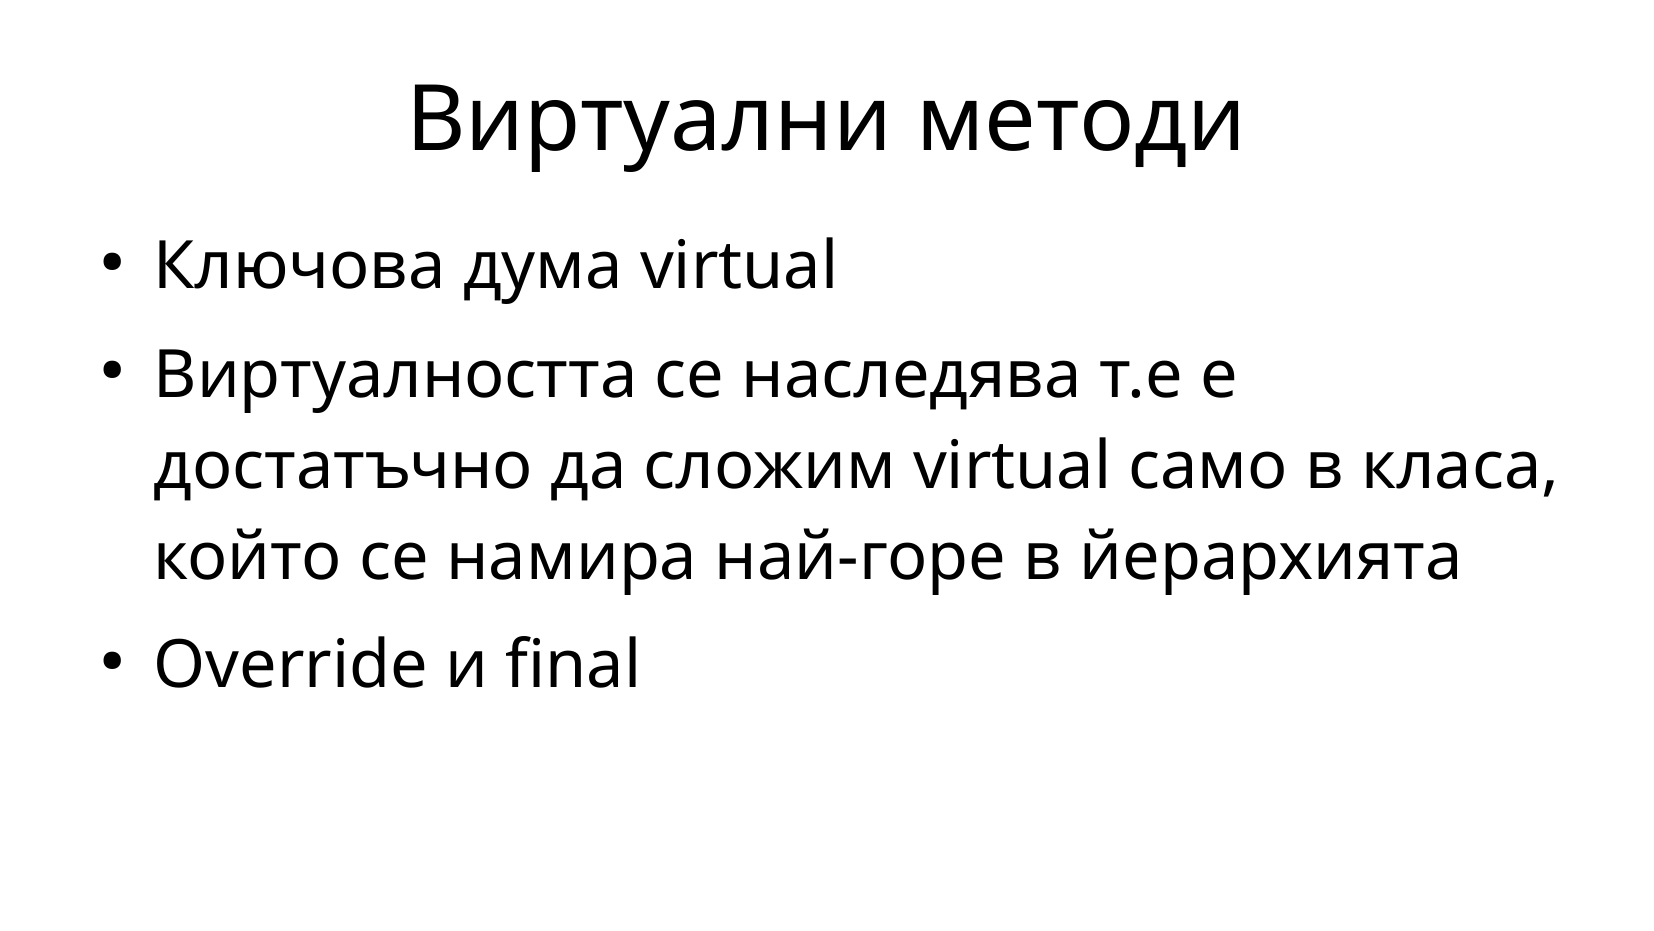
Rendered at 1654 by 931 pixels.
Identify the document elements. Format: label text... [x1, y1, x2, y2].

title Виртуални методи [82, 37, 1571, 193]
list Ключова дума virtual Виртуалността се наследява т.е е достатъчно да сложим virtual само в класа, който се намира най-горе в йерархията Override и final [82, 217, 1571, 758]
